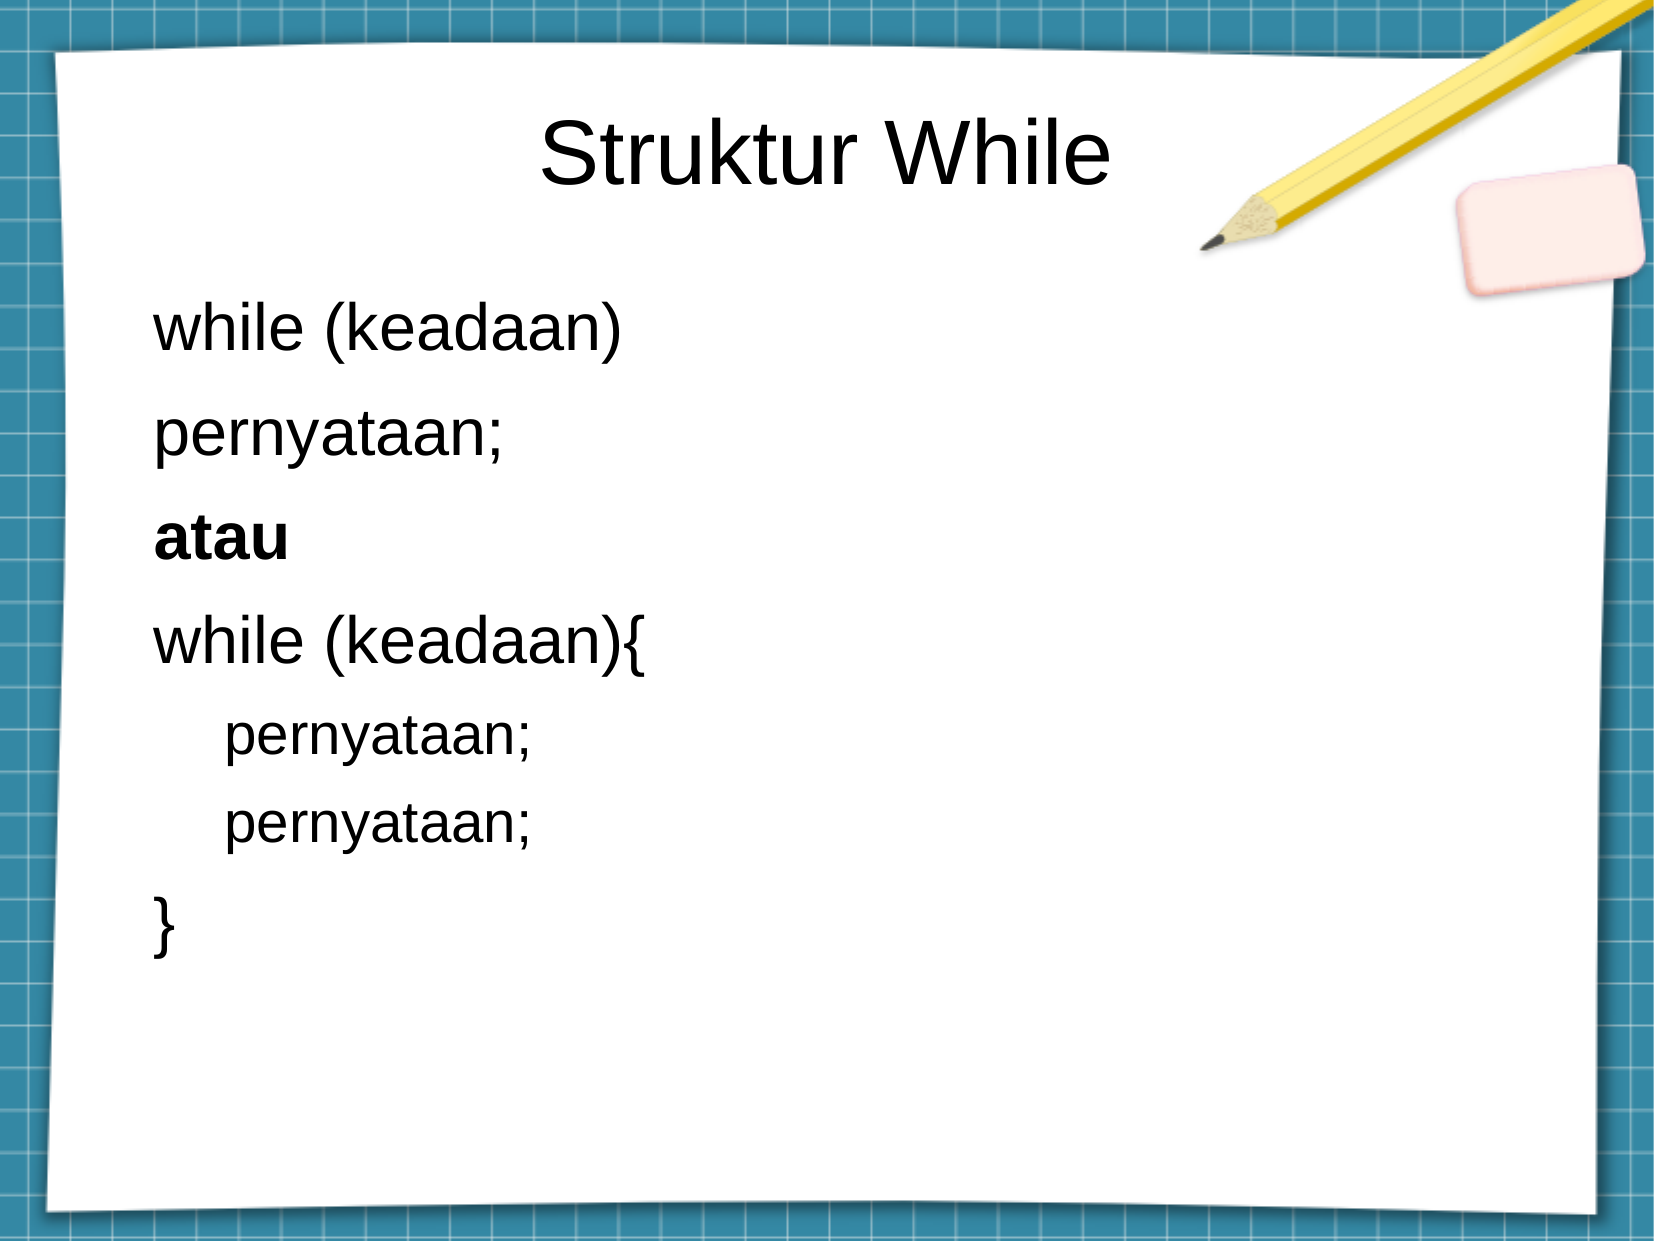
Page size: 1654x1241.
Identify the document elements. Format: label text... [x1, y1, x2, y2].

title Struktur While [82, 49, 1571, 257]
picture [0, 0, 1654, 1241]
list while (keadaan) pernyataan; atau while (keadaan){ pernyataan; pernyataan; } [82, 290, 1571, 1010]
